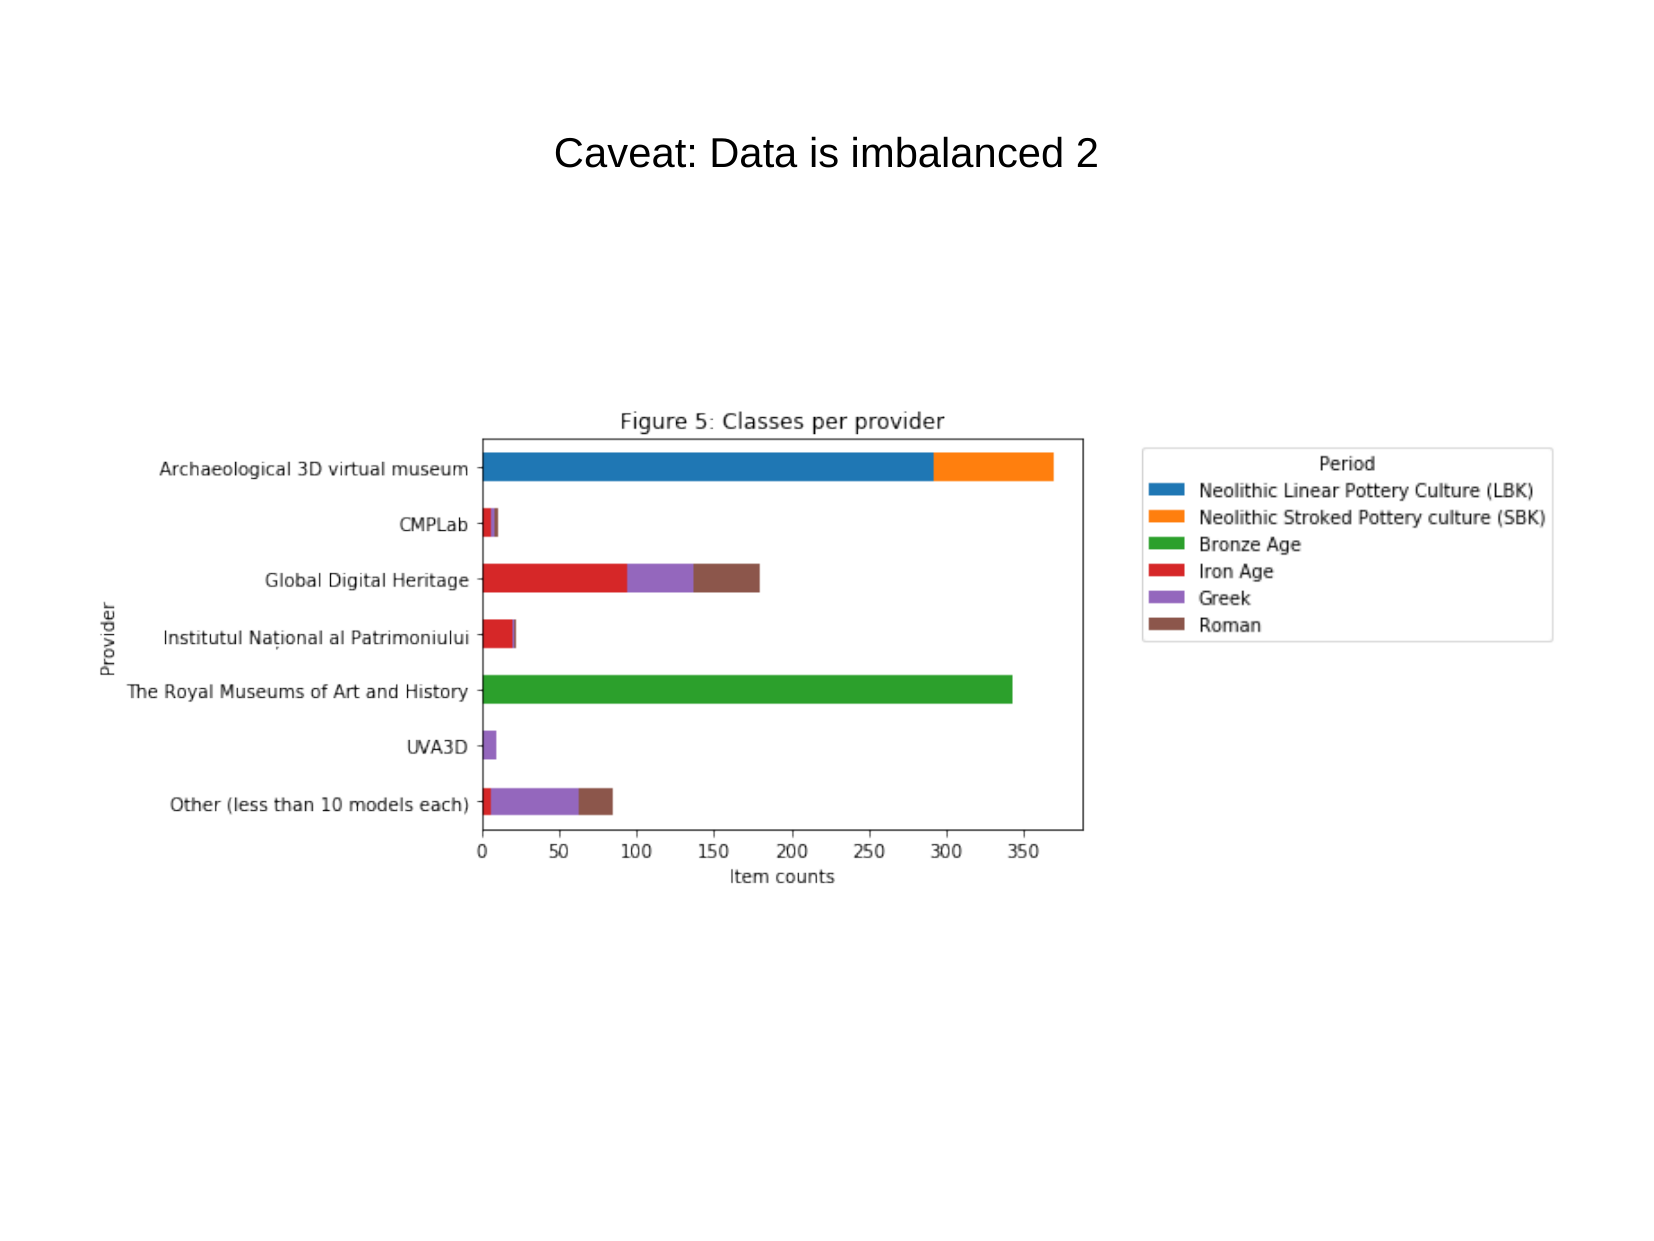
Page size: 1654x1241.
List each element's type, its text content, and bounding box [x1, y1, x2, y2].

picture [88, 399, 1565, 898]
title Caveat: Data is imbalanced 2 [82, 49, 1571, 257]
